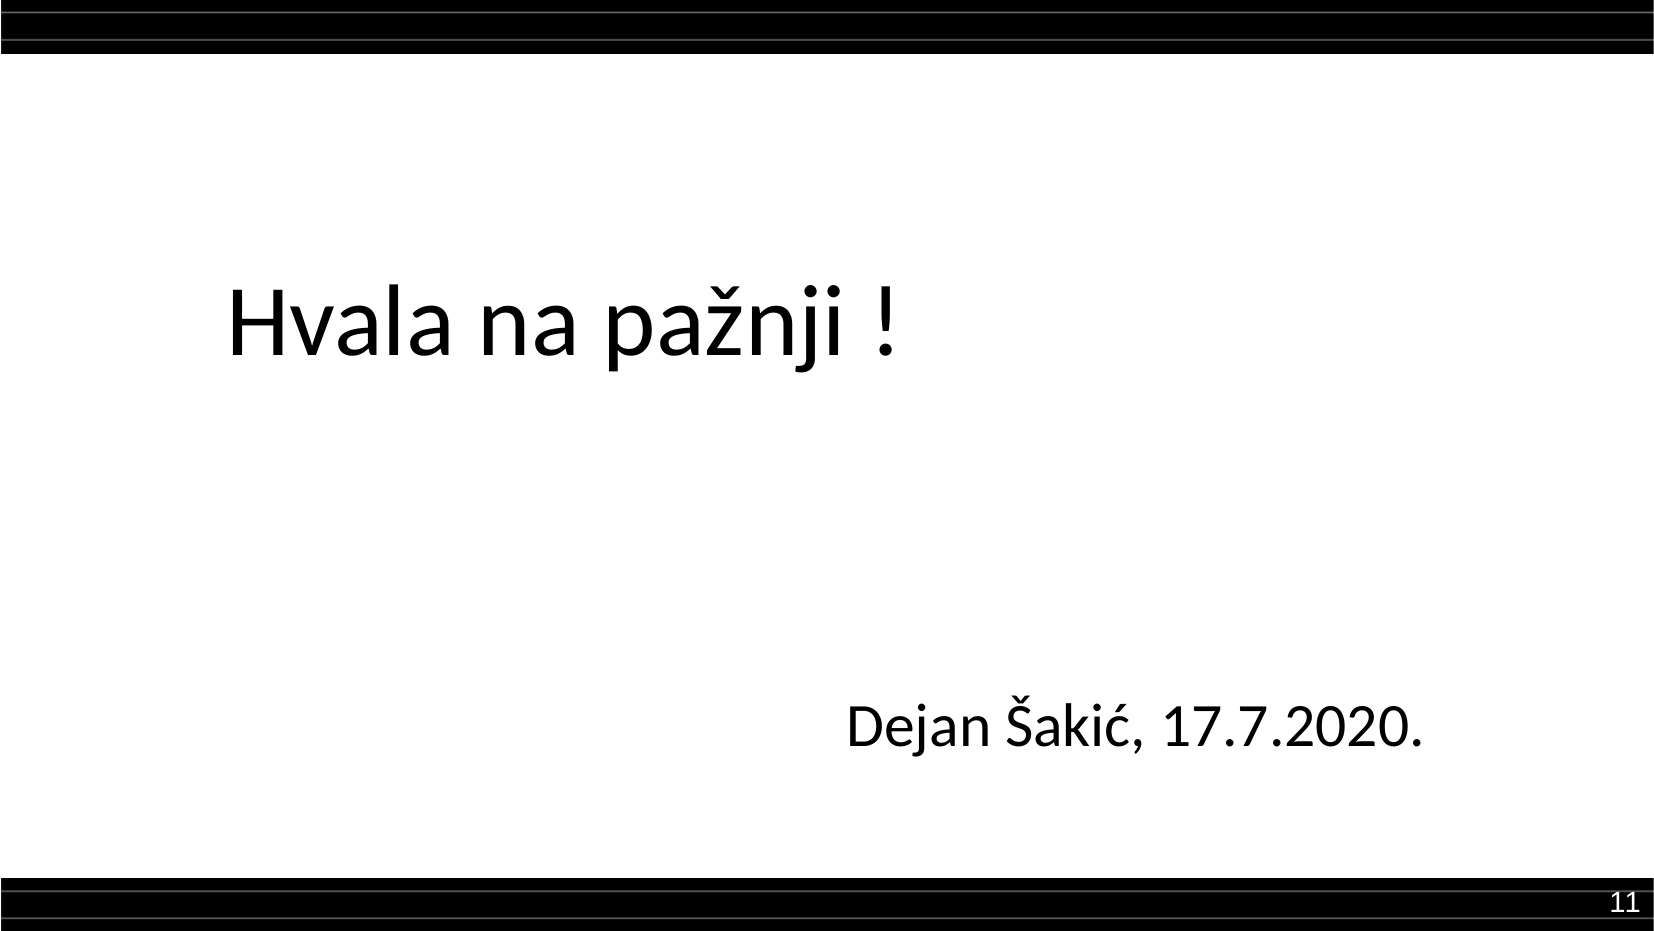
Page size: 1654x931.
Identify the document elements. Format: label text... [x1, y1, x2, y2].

picture [1, 0, 1654, 54]
list Hvala na pažnji ! Dejan Šakić, 17.7.2020. [90, 279, 1579, 766]
picture [1, 878, 1654, 931]
